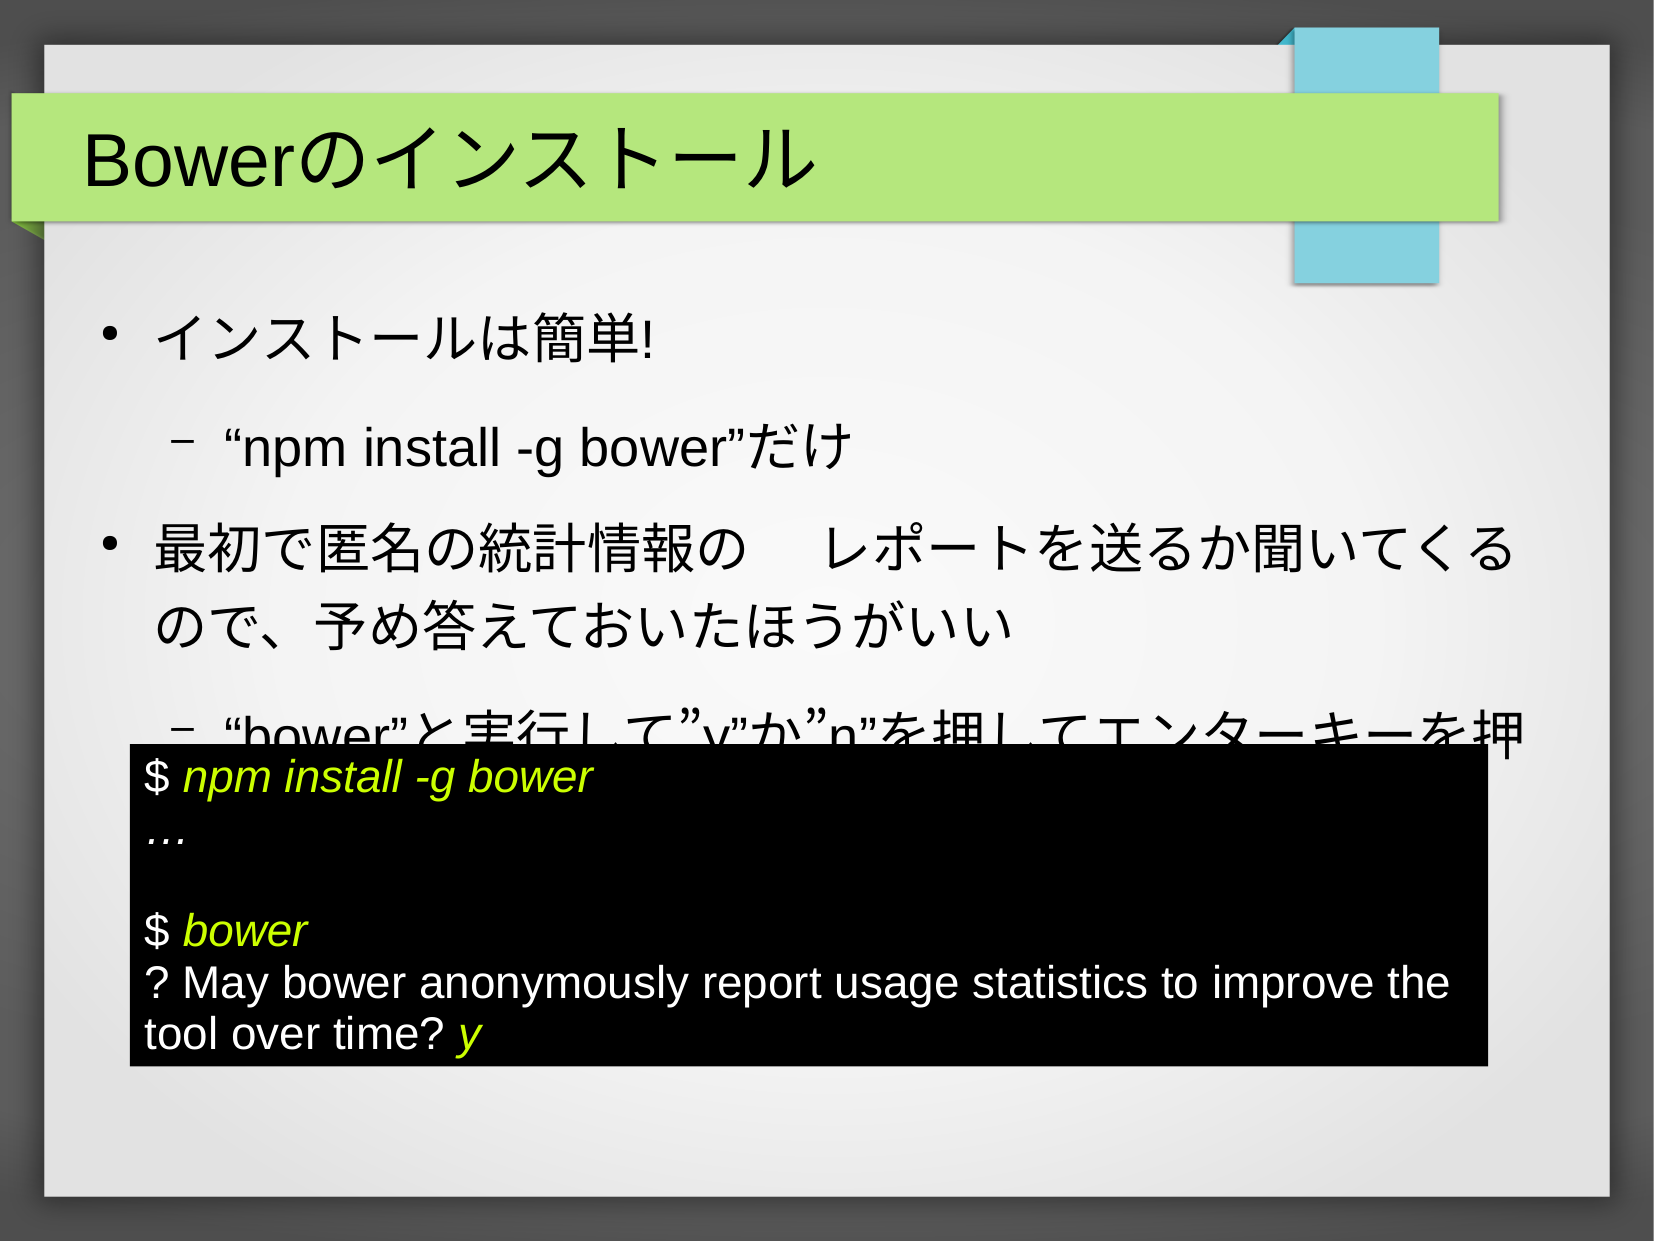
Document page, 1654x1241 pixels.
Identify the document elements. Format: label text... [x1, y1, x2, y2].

list インストールは簡単! “npm install -g bower”だけ 最初で匿名の統計情報の レポートを送るか聞いてくるので、予め答えておいたほうがいい “bower”と実行して”y”か”n”を押してエンターキーを押す [82, 295, 1571, 1015]
text_box $ npm install -g bower … $ bower ? May bower anonymously report usage statistics to improve the tool over time? y [129, 744, 1489, 1067]
title Bowerのインストール [82, 94, 1264, 213]
picture [0, 0, 1654, 1241]
